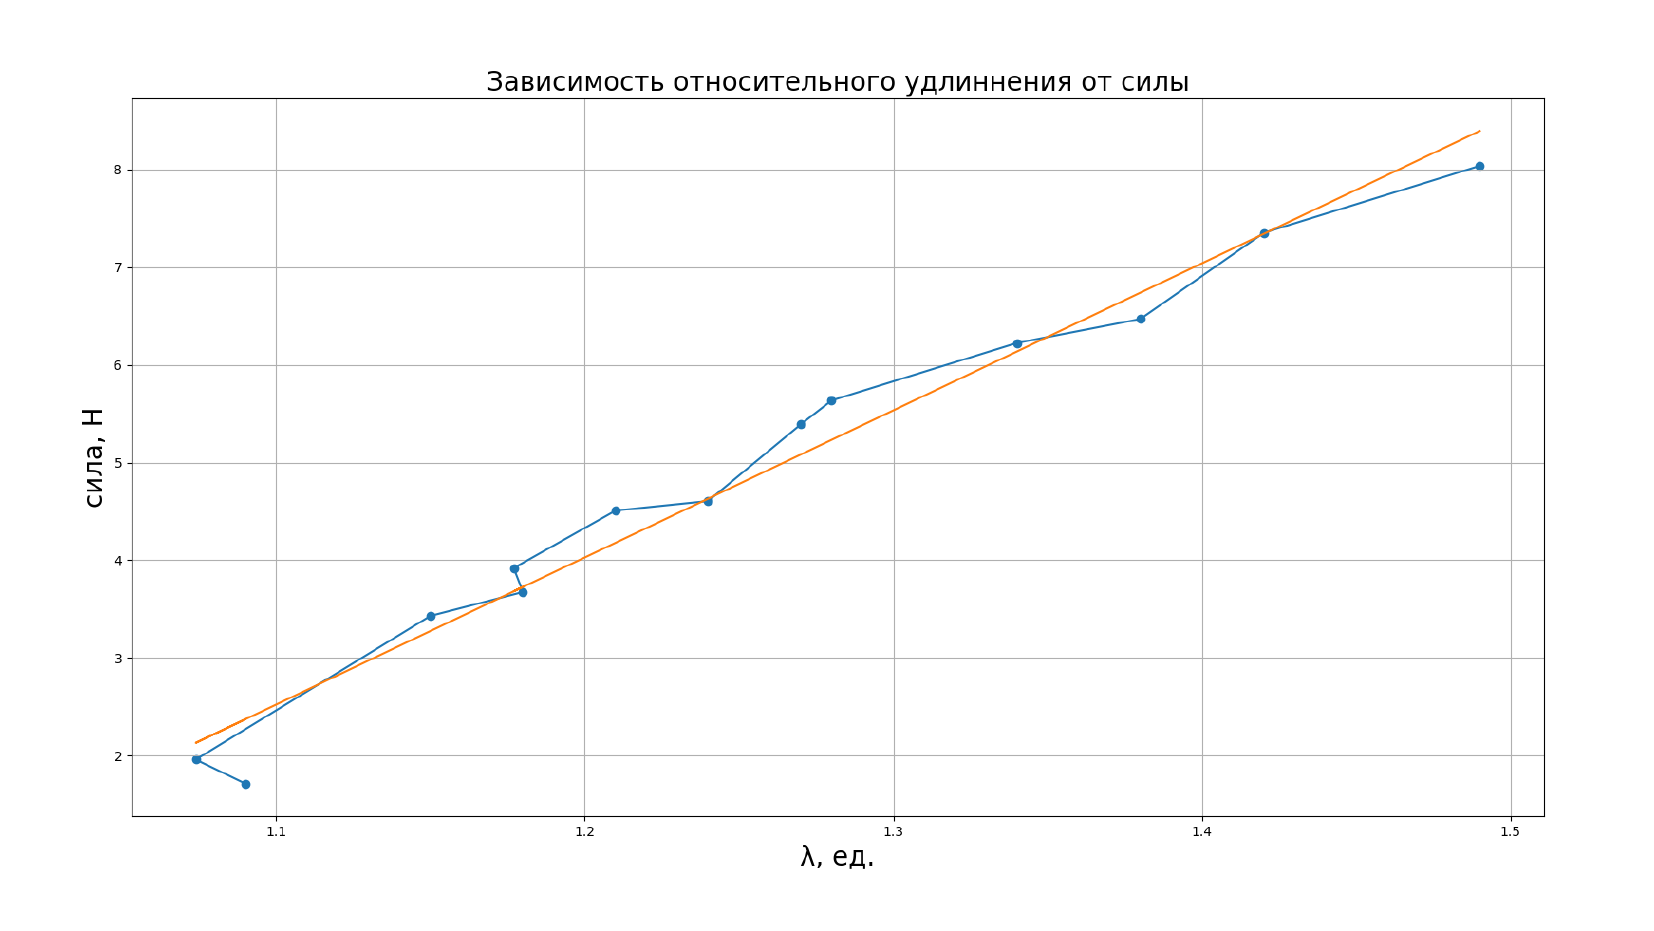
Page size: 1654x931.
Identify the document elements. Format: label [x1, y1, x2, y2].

picture [58, 59, 1591, 886]
